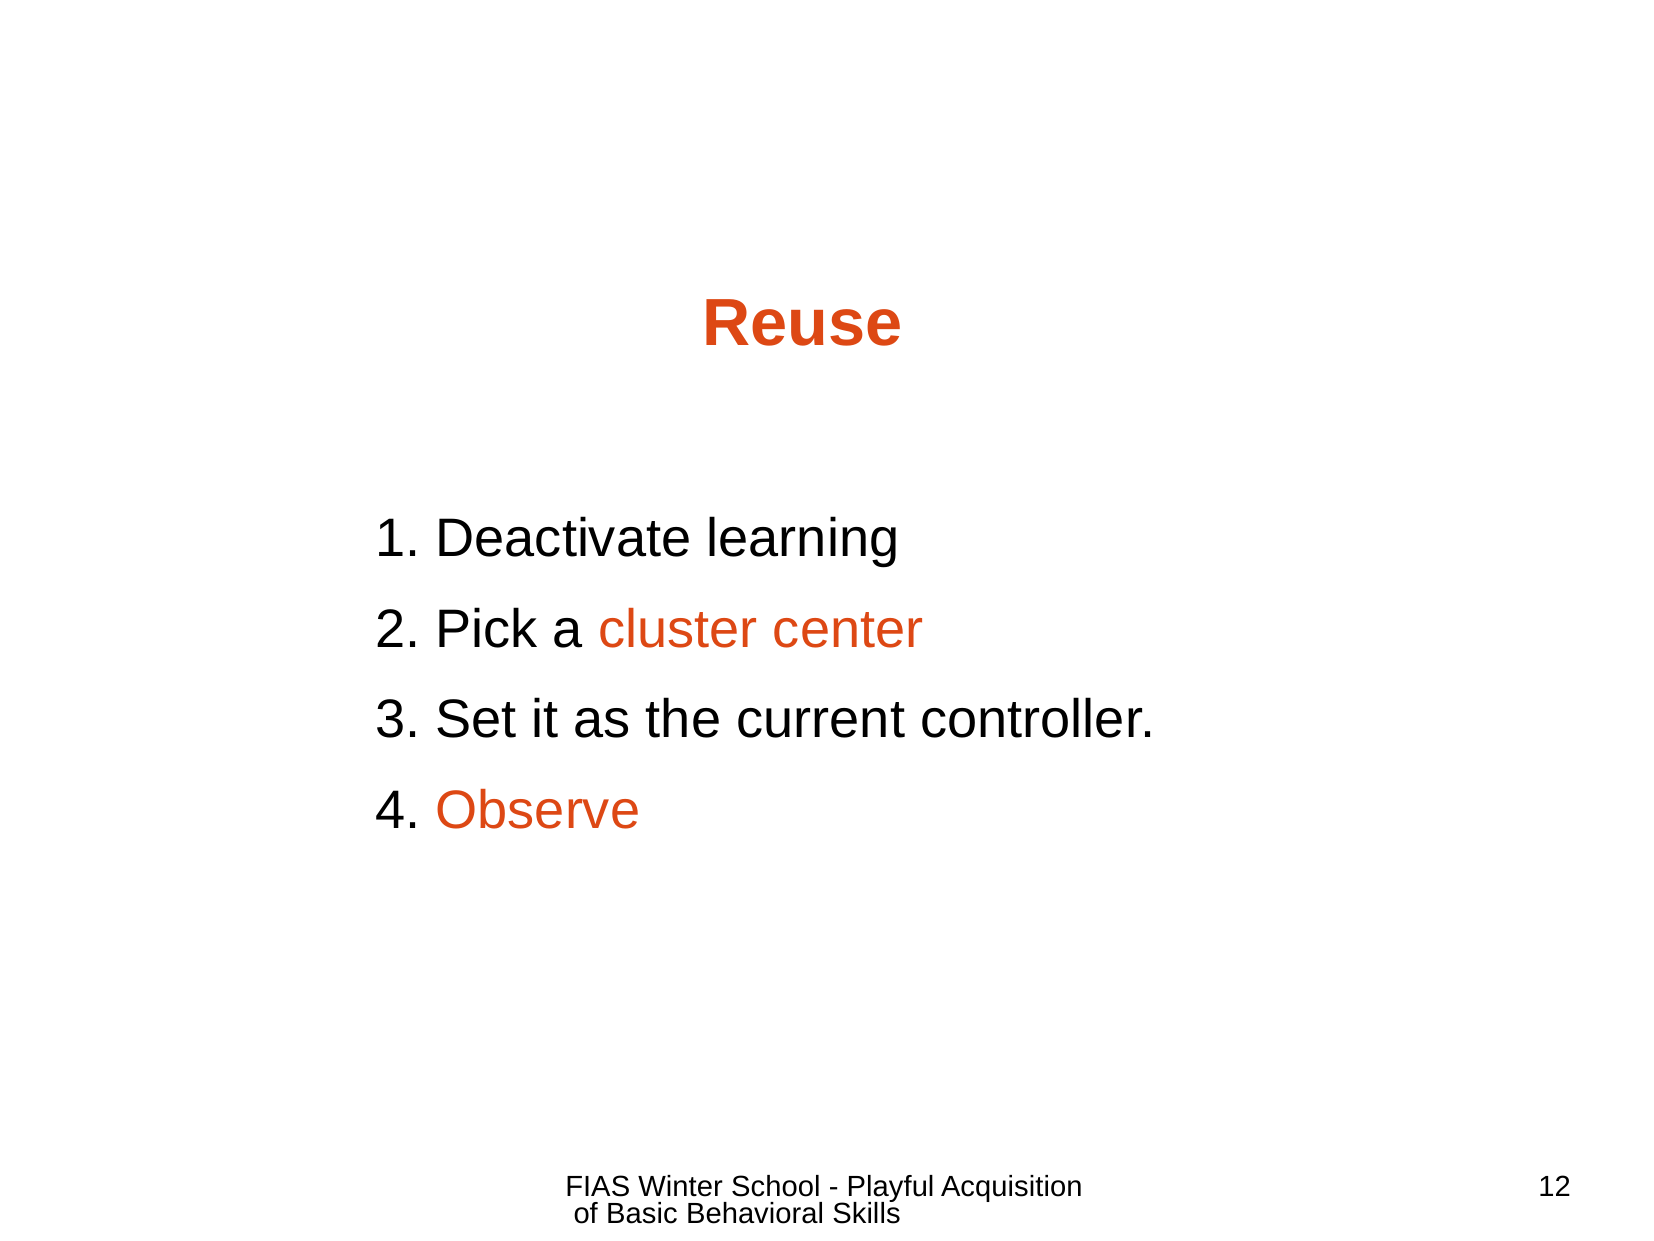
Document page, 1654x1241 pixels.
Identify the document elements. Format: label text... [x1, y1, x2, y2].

text_box Reuse [615, 285, 991, 361]
text_box 1. Deactivate learning 2. Pick a cluster center 3. Set it as the current controller. 4. Observe [375, 492, 1225, 826]
